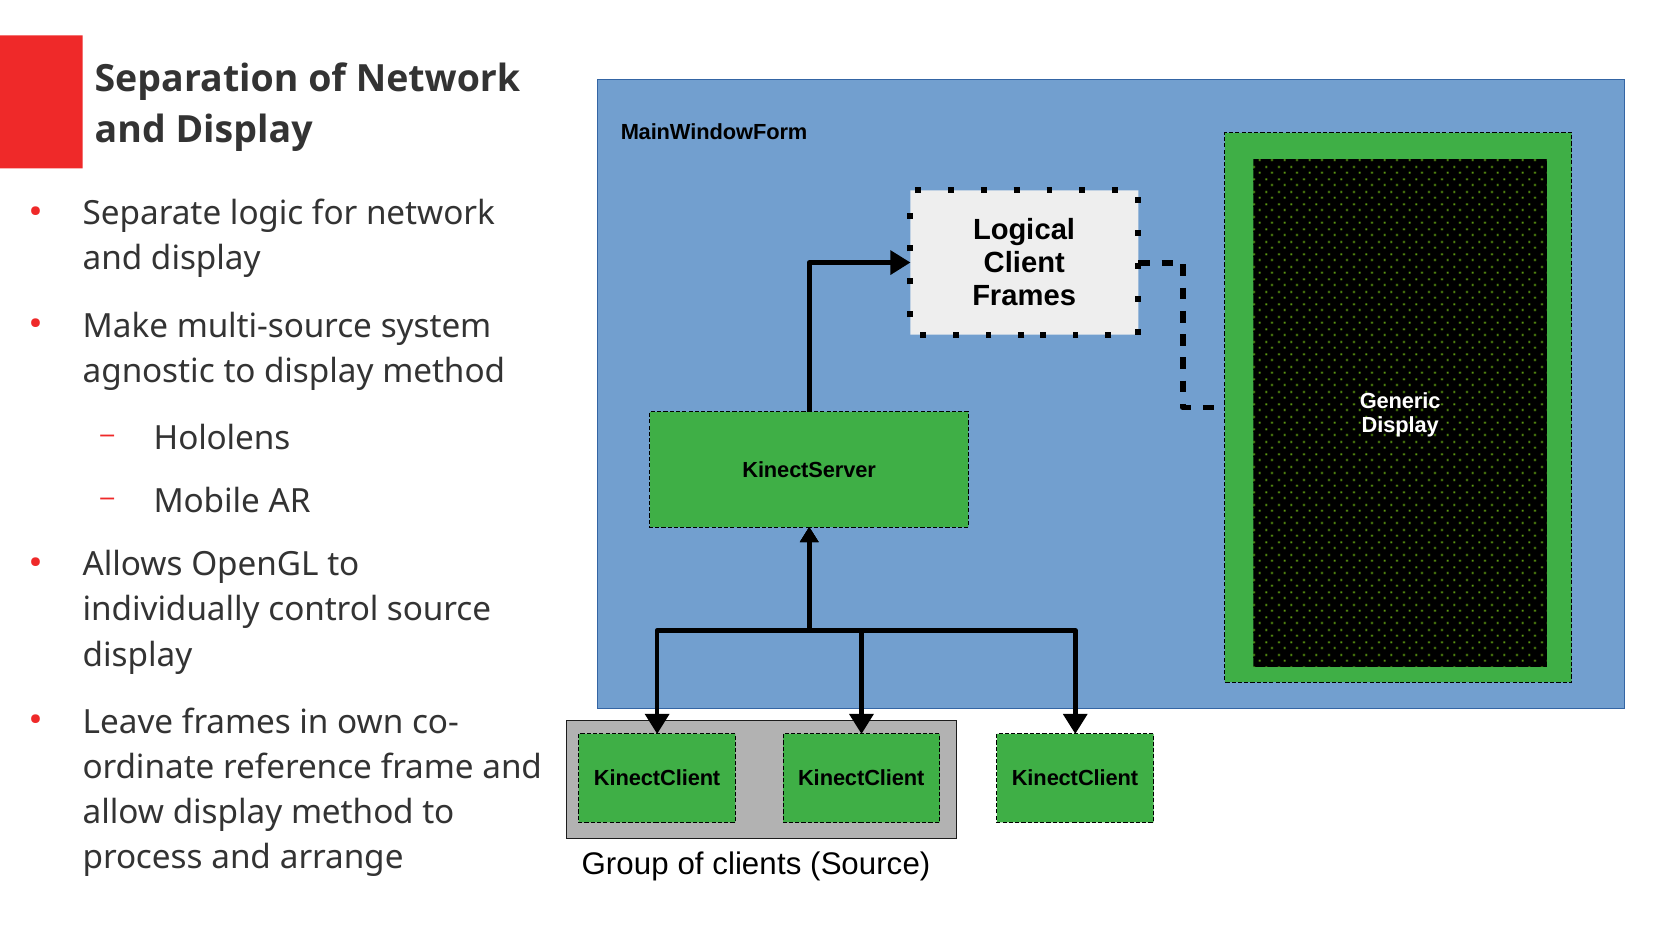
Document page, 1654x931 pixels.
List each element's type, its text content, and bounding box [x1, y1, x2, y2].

list Separate logic for network and display Make multi-source system agnostic to display method Hololens Mobile AR Allows OpenGL to individually control source display Leave frames in own co-ordinate reference frame and allow display method to process and arrange [11, 188, 544, 745]
text_box [864, 633, 1073, 709]
text_box MainWindowForm [584, 119, 845, 169]
text_box Group of clients (Source) [566, 838, 947, 889]
text_box [597, 79, 1625, 709]
text_box [566, 720, 957, 839]
text_box KinectServer [649, 411, 969, 528]
text_box KinectClient [783, 733, 940, 823]
title Separation of Network and Display [94, 35, 584, 169]
text_box Generic Display [1253, 159, 1547, 667]
text_box KinectClient [996, 733, 1154, 823]
text_box Logical Client Frames [910, 190, 1139, 335]
text_box KinectClient [578, 733, 736, 823]
text_box [659, 633, 859, 709]
